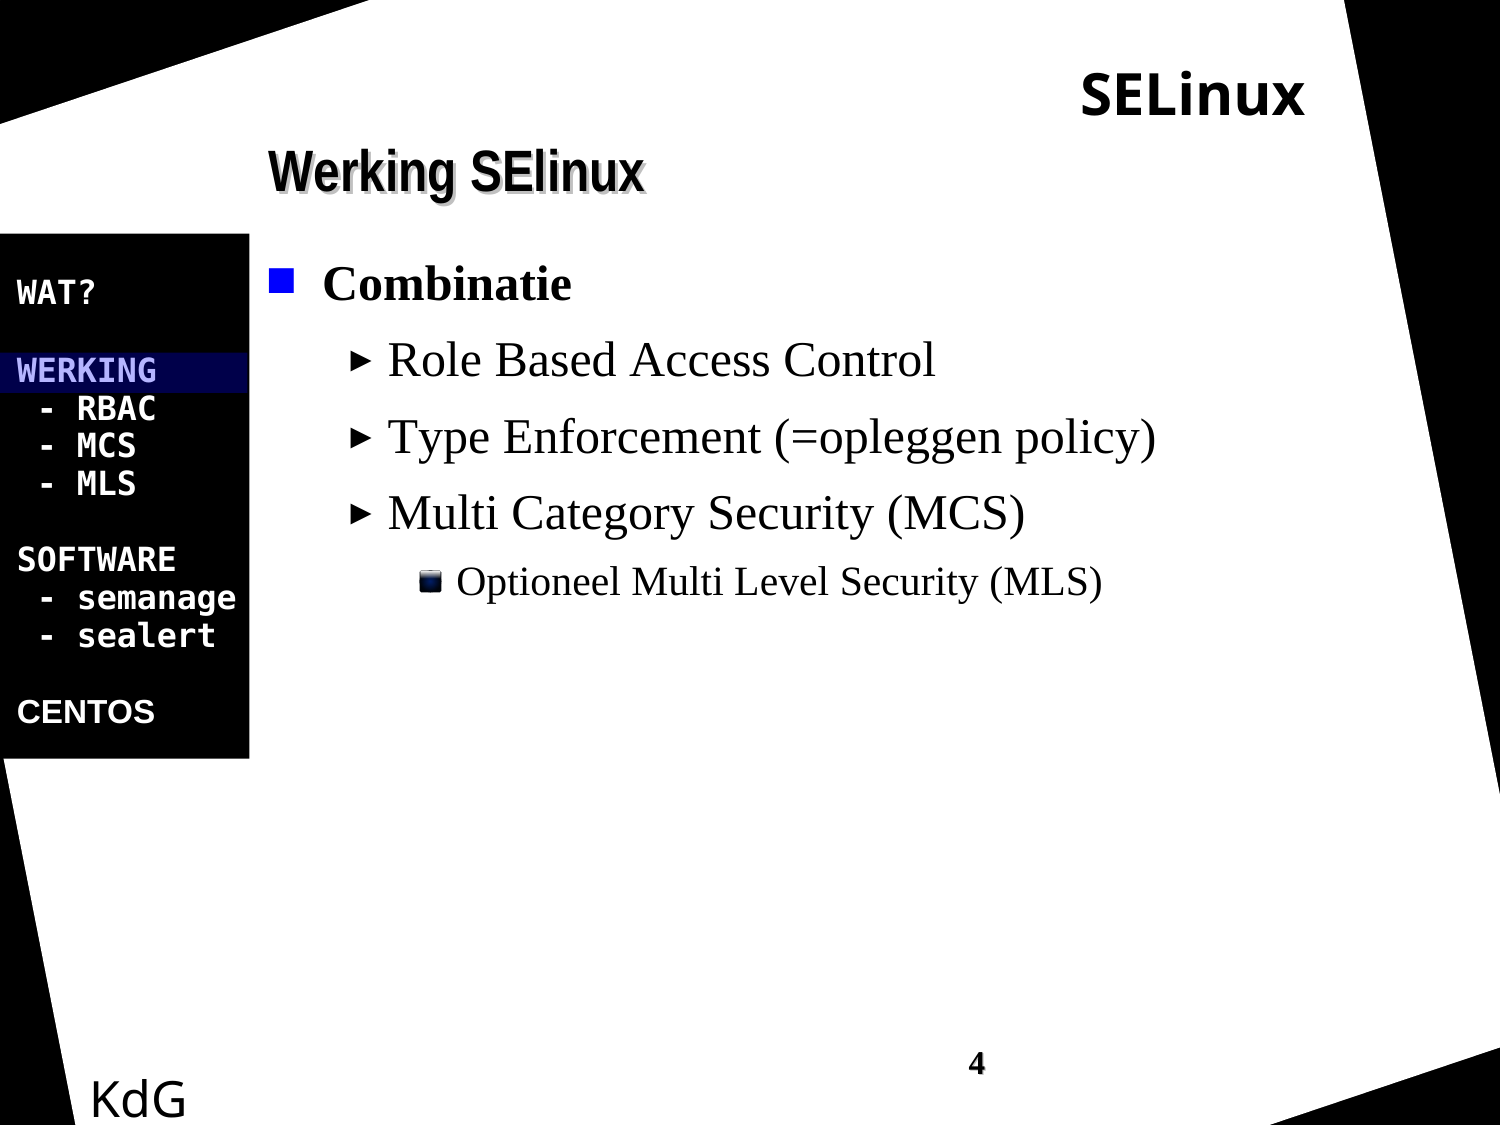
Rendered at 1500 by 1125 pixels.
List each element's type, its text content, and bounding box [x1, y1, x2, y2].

list Combinatie Role Based Access Control Type Enforcement (=opleggen policy) Multi Category Security (MCS) Optioneel Multi Level Security (MLS) [268, 246, 1468, 900]
title Werking SElinux [268, 41, 1415, 246]
text_box [0, 352, 248, 393]
